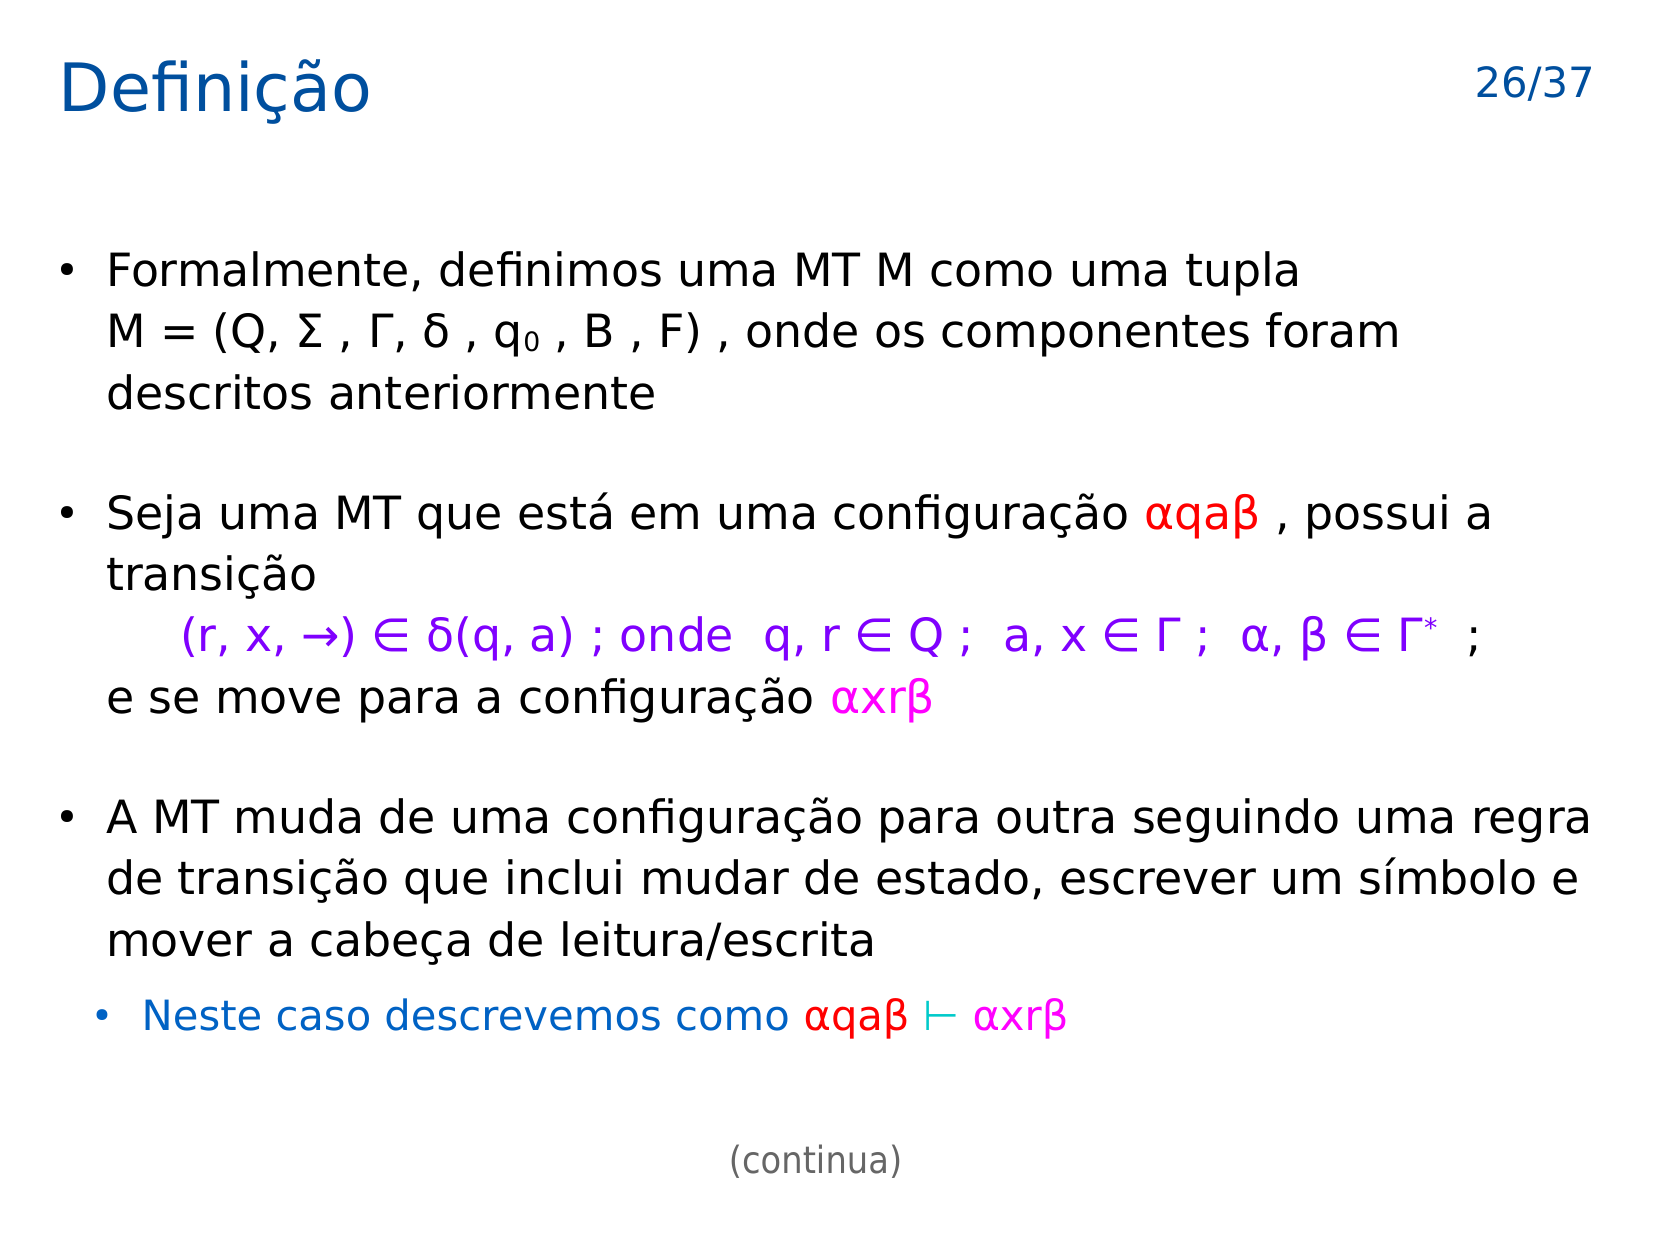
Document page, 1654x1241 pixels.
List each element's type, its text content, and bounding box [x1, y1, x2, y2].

text_box (continua) [714, 1131, 918, 1190]
title Definição [59, 29, 1625, 148]
list Formalmente, definimos uma MT M como uma tupla M = (Q, Σ , Γ, δ , q0 , B , F) , onde os componentes foram descritos anteriormente Seja uma MT que está em uma configuração αqaβ , possui a transição (r, x, →) ∈ δ(q, a) ; onde q, r ∈ Q ; a, x ∈ Γ ; α, β ∈ Γ* ; e se move para a configuração αxrβ A MT muda de uma configuração para outra seguindo uma regra de transição que inclui mudar de estado, escrever um símbolo e mover a cabeça de leitura/escrita Neste caso descrevemos como αqaβ ⊢ αxrβ [59, 236, 1595, 1211]
